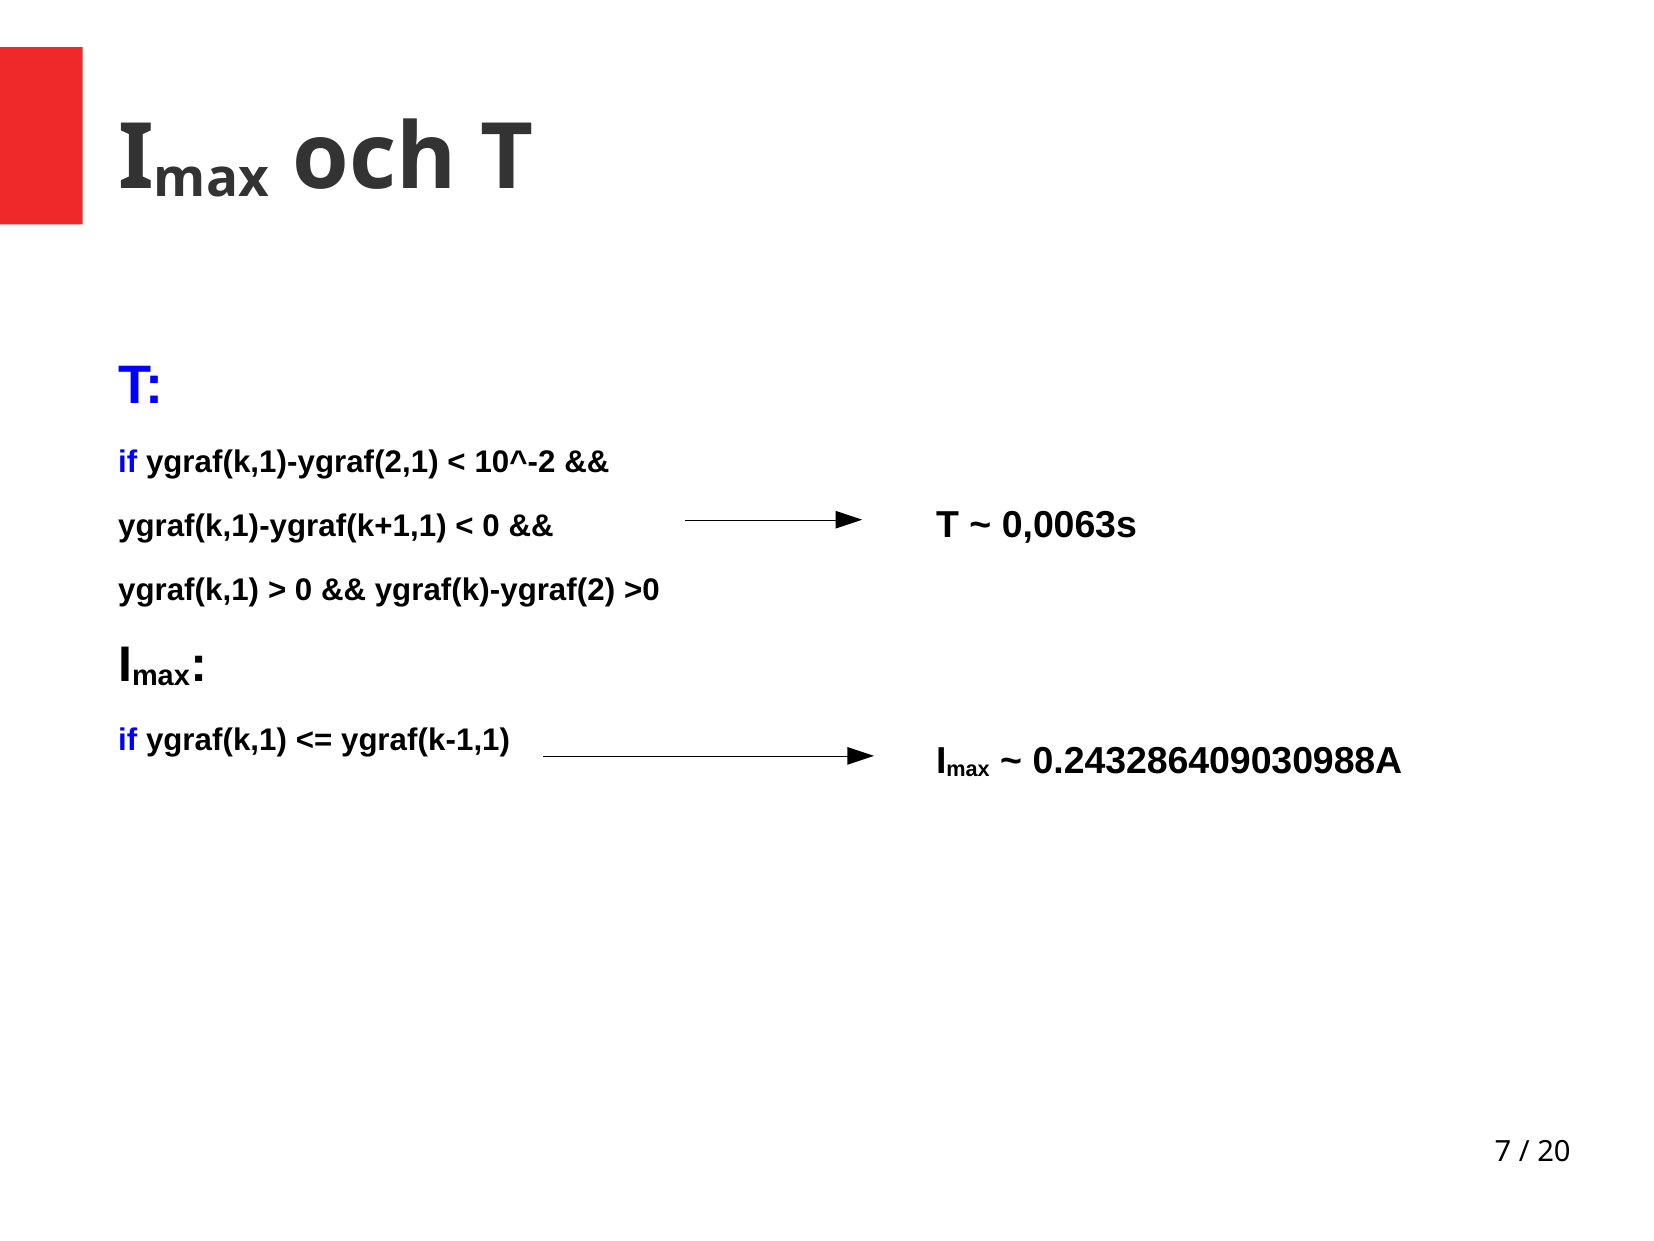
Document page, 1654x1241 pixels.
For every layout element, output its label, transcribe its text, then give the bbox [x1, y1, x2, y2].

list T: if ygraf(k,1)-ygraf(2,1) < 10^-2 && ygraf(k,1)-ygraf(k+1,1) < 0 && ygraf(k,1) > 0 && ygraf(k)-ygraf(2) >0 Imax: if ygraf(k,1) <= ygraf(k-1,1) [118, 354, 686, 1074]
text_box T ~ 0,0063s [921, 496, 1418, 553]
text_box Imax ~ 0.243286409030988A [921, 732, 1465, 802]
title Imax och T [118, 49, 1571, 257]
